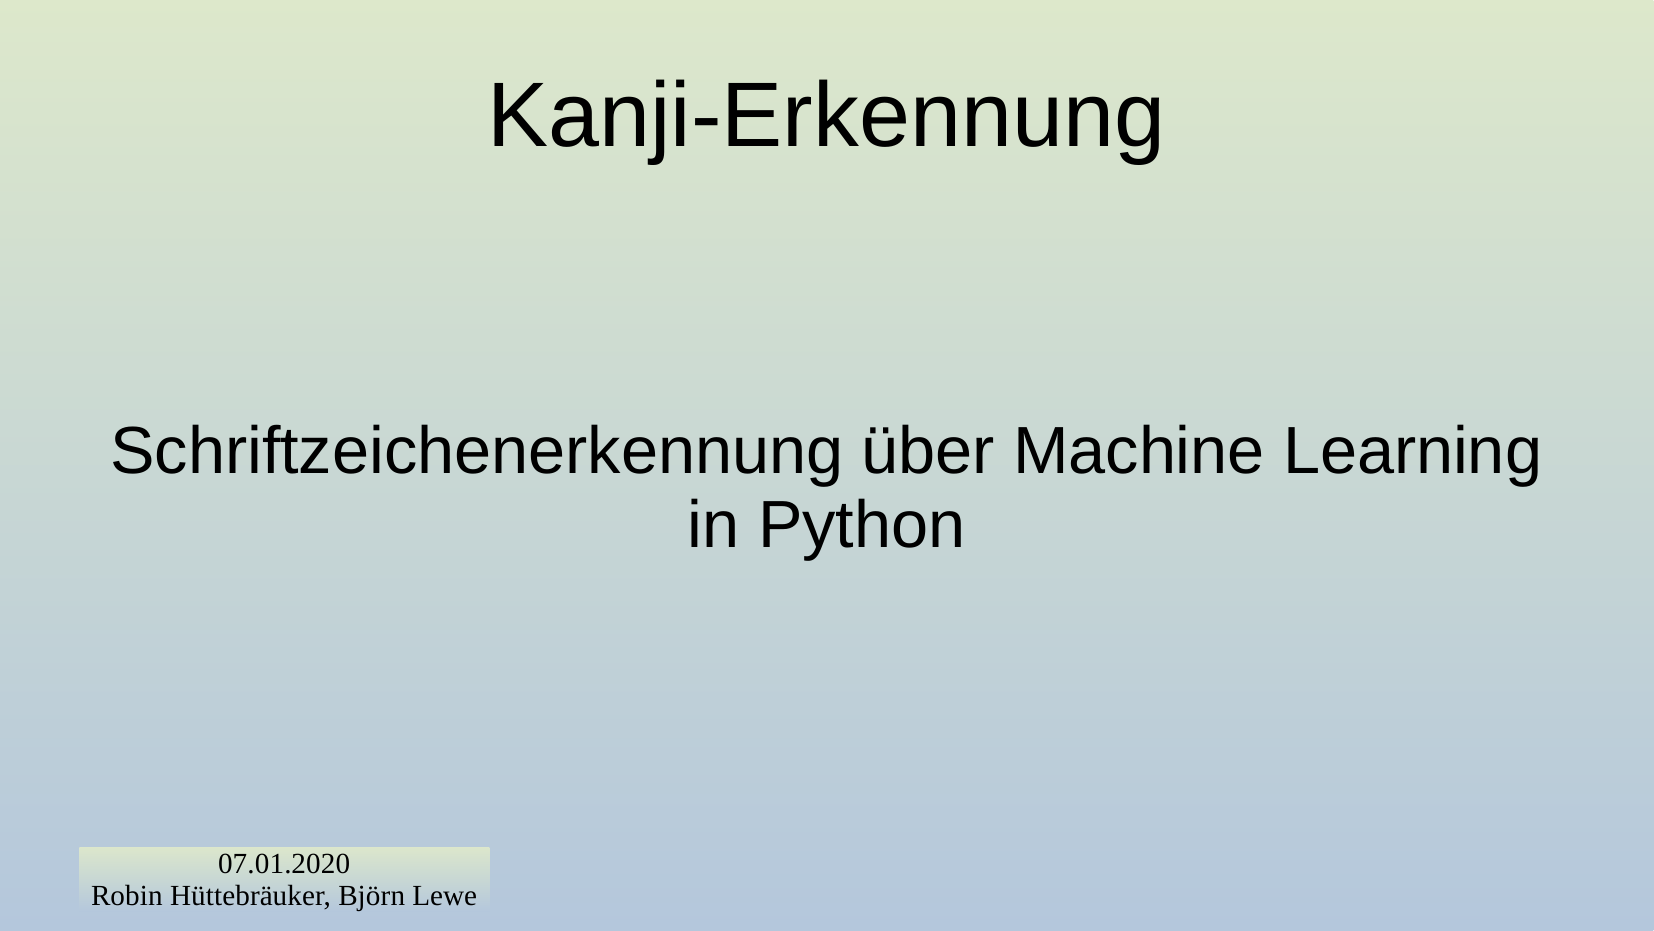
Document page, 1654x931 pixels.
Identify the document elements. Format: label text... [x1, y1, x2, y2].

title Kanji-Erkennung [82, 37, 1571, 193]
subtitle Schriftzeichenerkennung über Machine Learning in Python [82, 217, 1571, 758]
